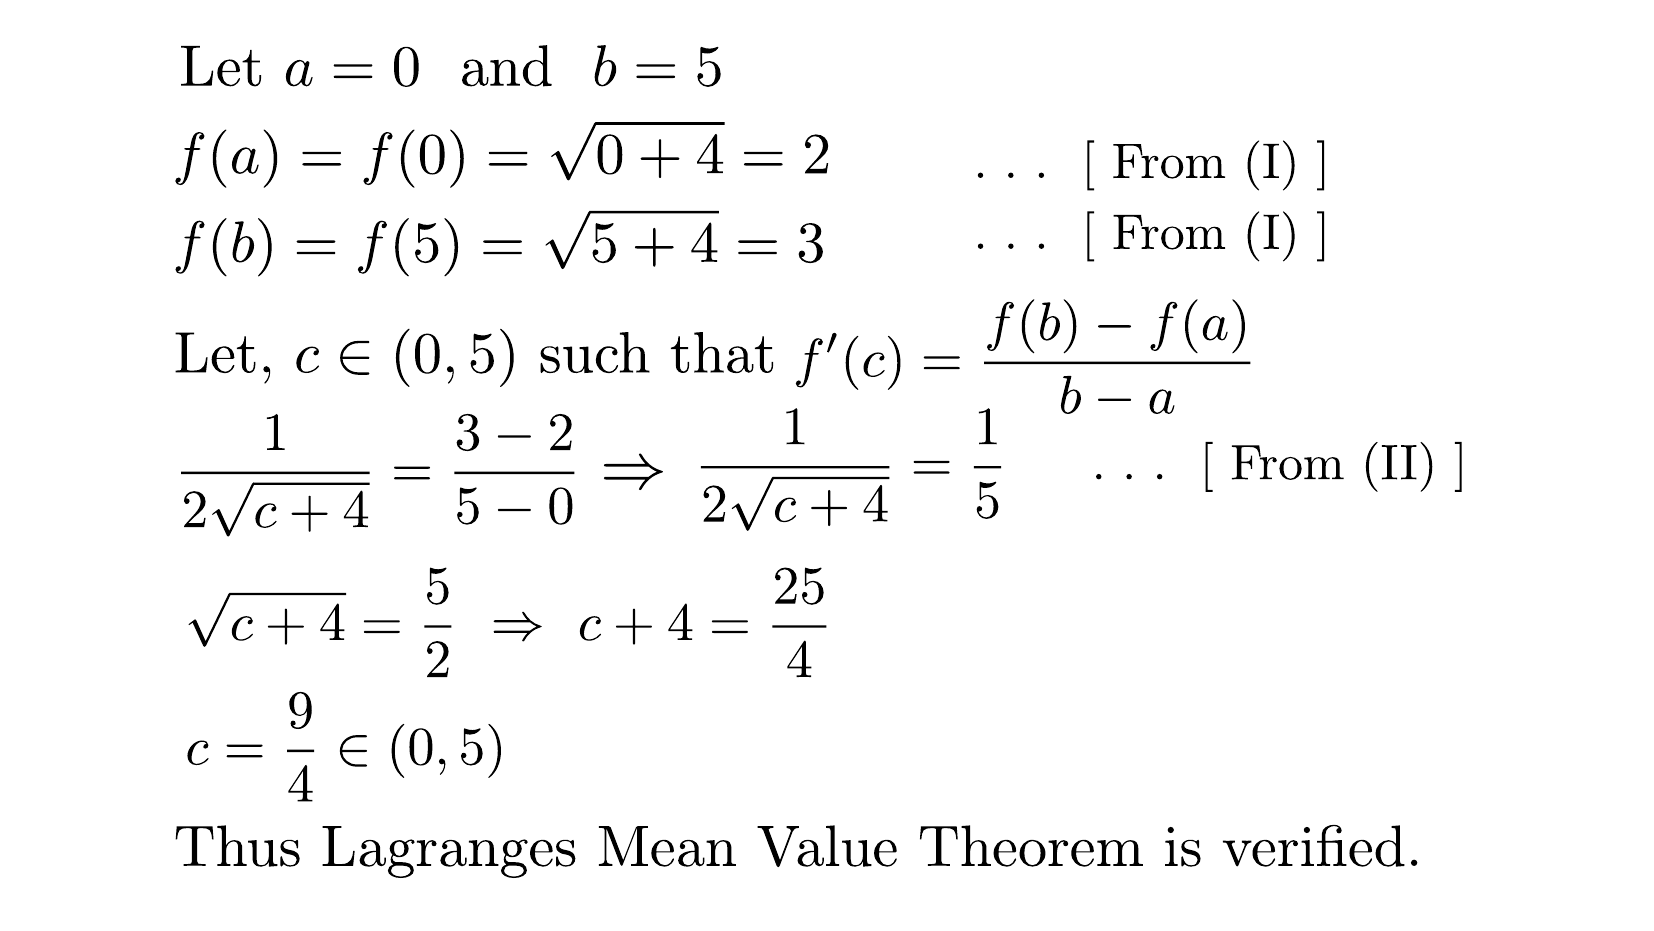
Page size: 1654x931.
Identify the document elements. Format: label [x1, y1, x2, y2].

text_box [187, 691, 501, 802]
text_box [175, 824, 1418, 879]
text_box [700, 299, 1251, 531]
text_box [1094, 441, 1462, 492]
text_box [175, 328, 774, 387]
text_box [975, 140, 1325, 191]
text_box [181, 45, 721, 87]
text_box [175, 122, 829, 188]
text_box [175, 210, 823, 277]
text_box [976, 211, 1325, 262]
title [47, 37, 1607, 910]
text_box [603, 453, 663, 491]
text_box [187, 567, 827, 678]
text_box [181, 413, 575, 537]
